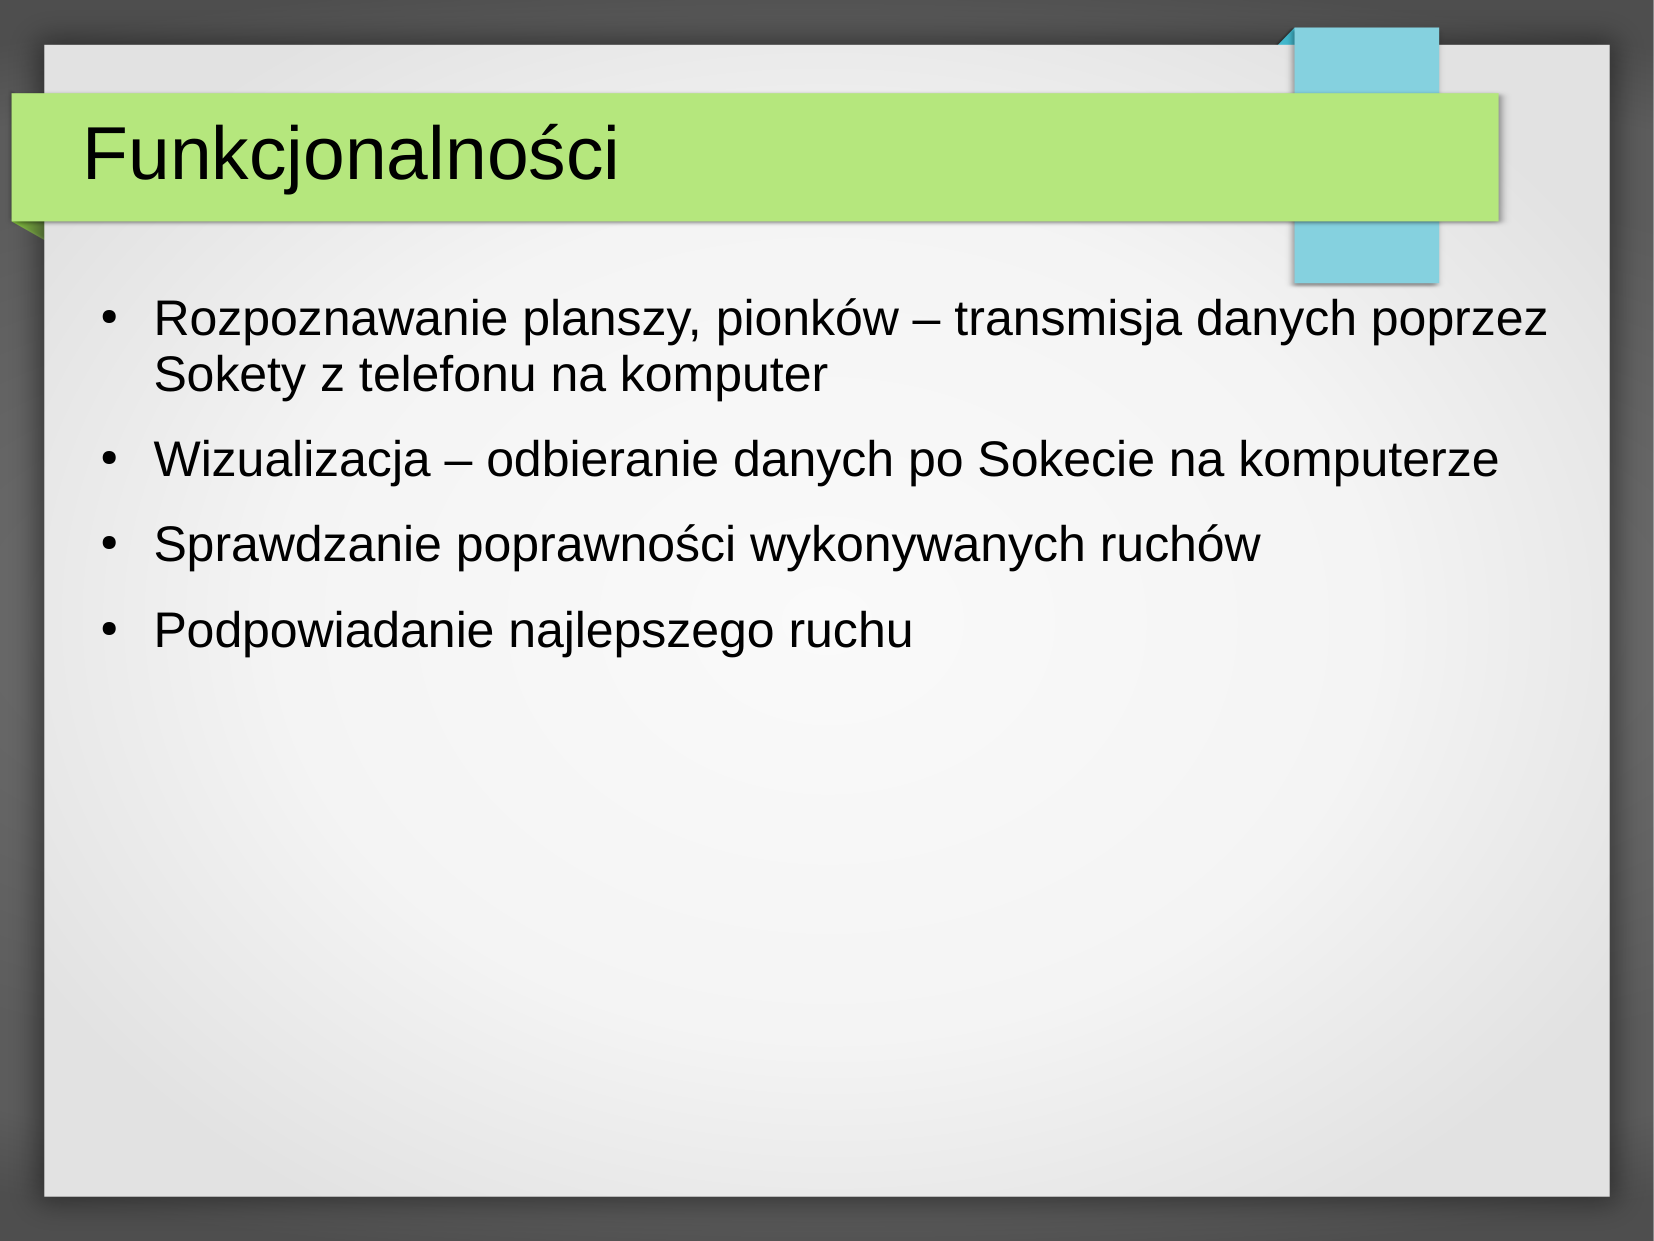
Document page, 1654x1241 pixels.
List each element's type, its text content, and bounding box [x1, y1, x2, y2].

title Funkcjonalności [82, 94, 1264, 213]
list Rozpoznawanie planszy, pionków – transmisja danych poprzez Sokety z telefonu na komputer Wizualizacja – odbieranie danych po Sokecie na komputerze Sprawdzanie poprawności wykonywanych ruchów Podpowiadanie najlepszego ruchu [82, 290, 1571, 1010]
picture [0, 0, 1654, 1241]
